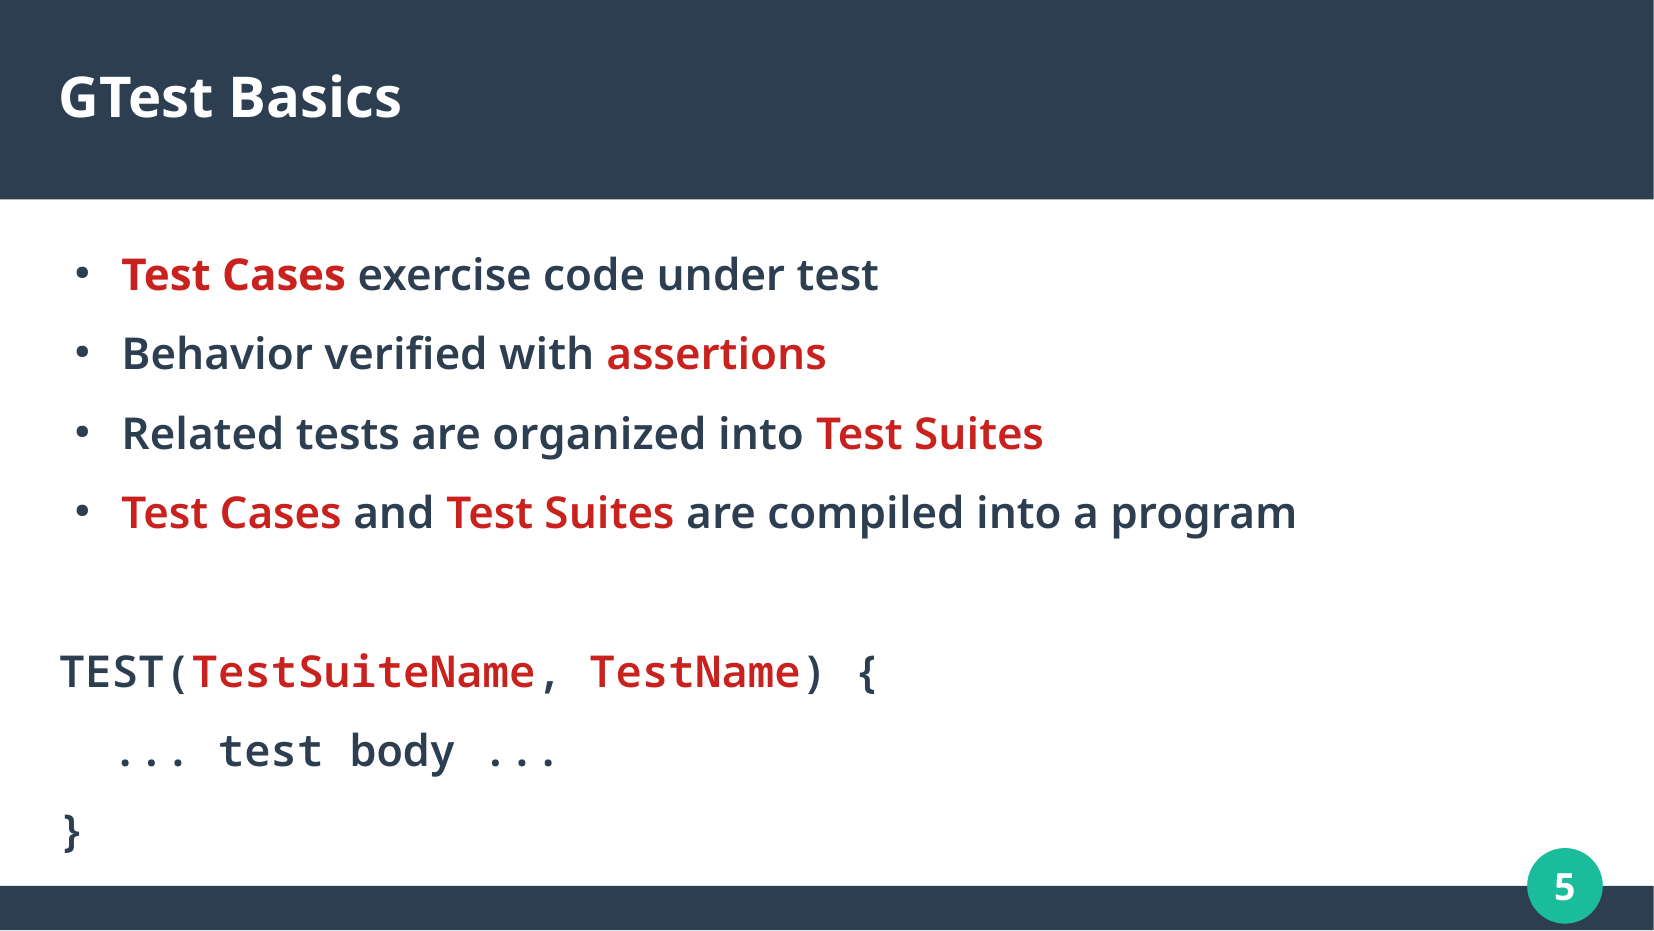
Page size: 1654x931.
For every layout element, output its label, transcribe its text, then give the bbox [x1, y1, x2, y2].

list Test Cases exercise code under test Behavior verified with assertions Related tests are organized into Test Suites Test Cases and Test Suites are compiled into a program TEST(TestSuiteName, TestName) { ... test body ... } [59, 243, 1595, 864]
title GTest Basics [59, 37, 1595, 155]
